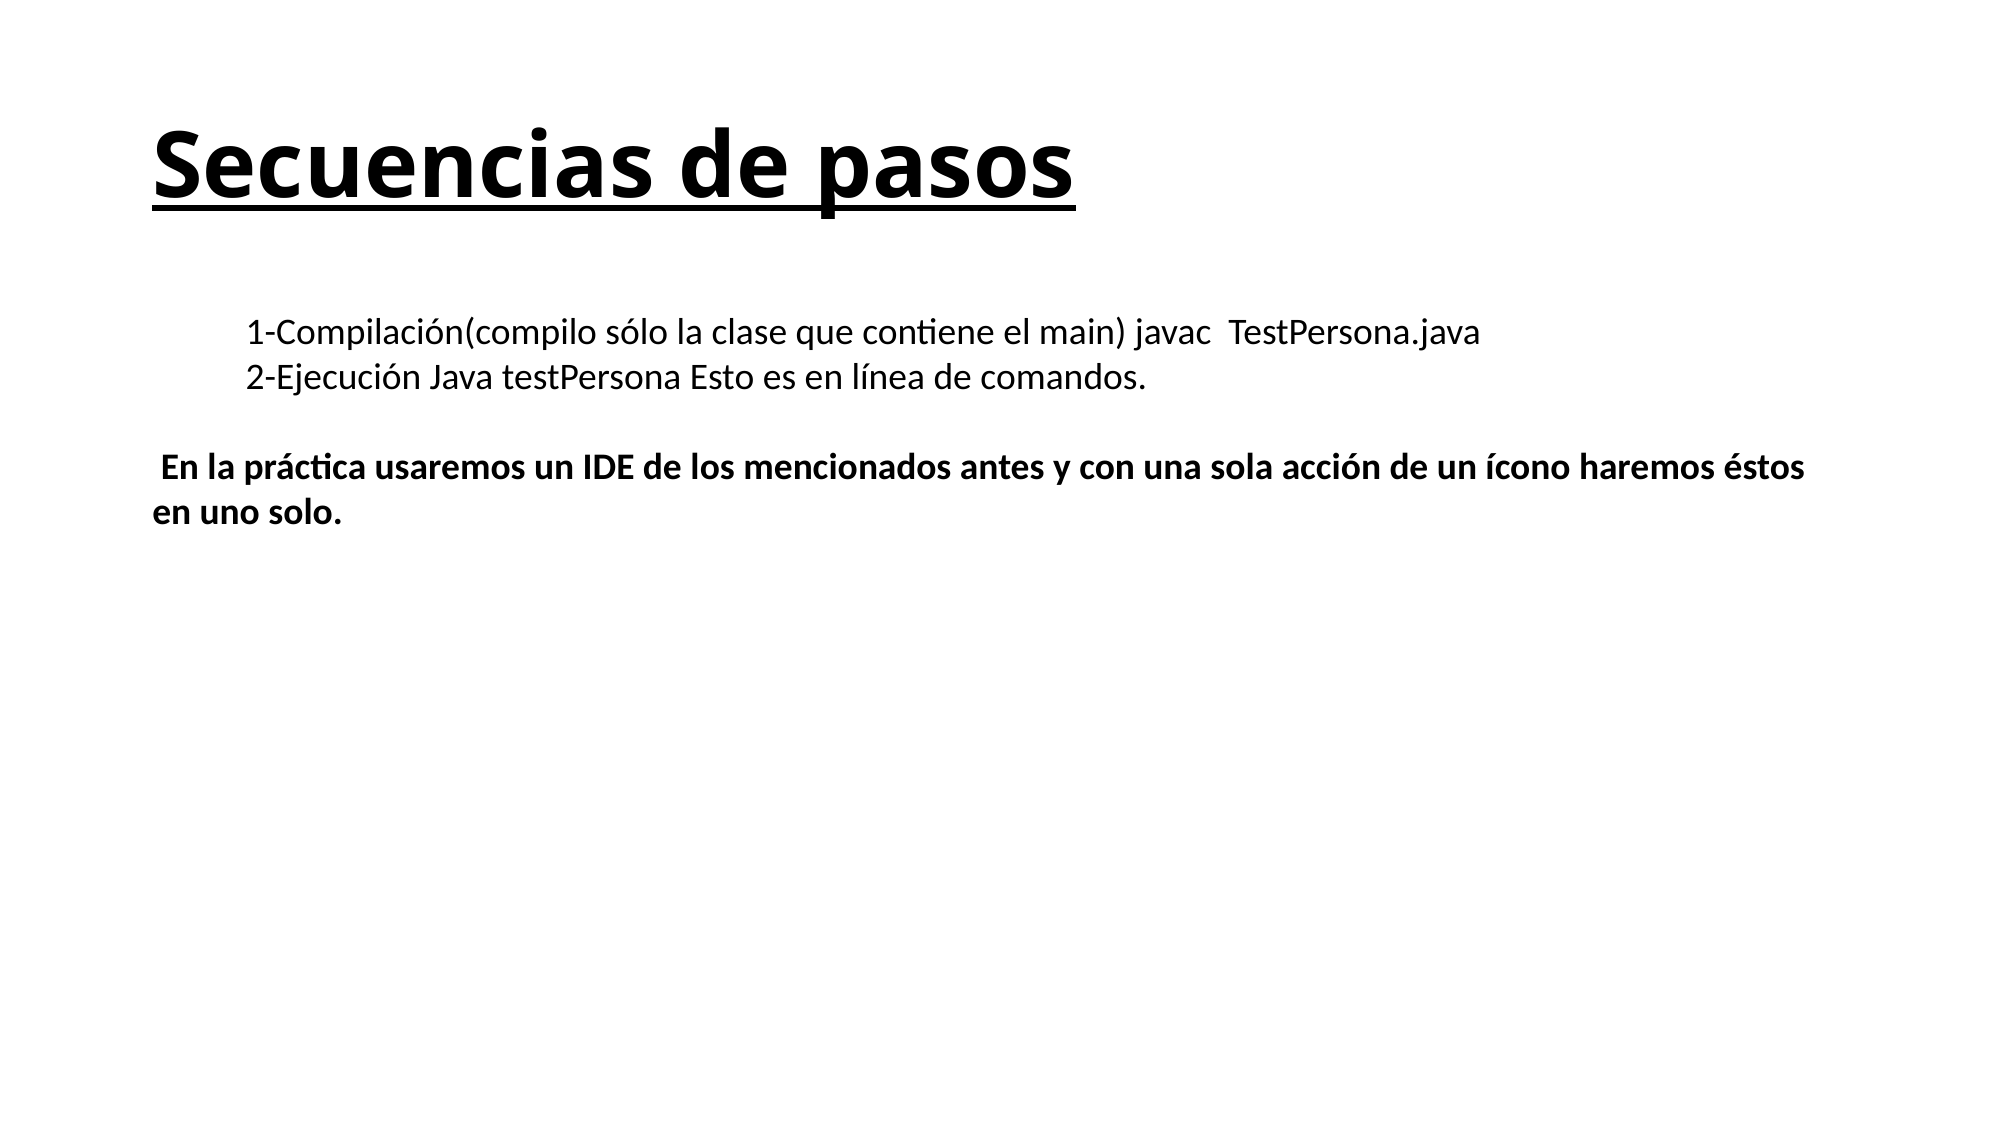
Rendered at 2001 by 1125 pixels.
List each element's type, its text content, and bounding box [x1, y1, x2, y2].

text_box 1-Compilación(compilo sólo la clase que contiene el main) javac TestPersona.java 2-Ejecución Java testPersona Esto es en línea de comandos. En la práctica usaremos un IDE de los mencionados antes y con una sola acción de un ícono haremos éstos en uno solo. [137, 299, 1862, 1013]
text_box Secuencias de pasos [137, 59, 1862, 277]
